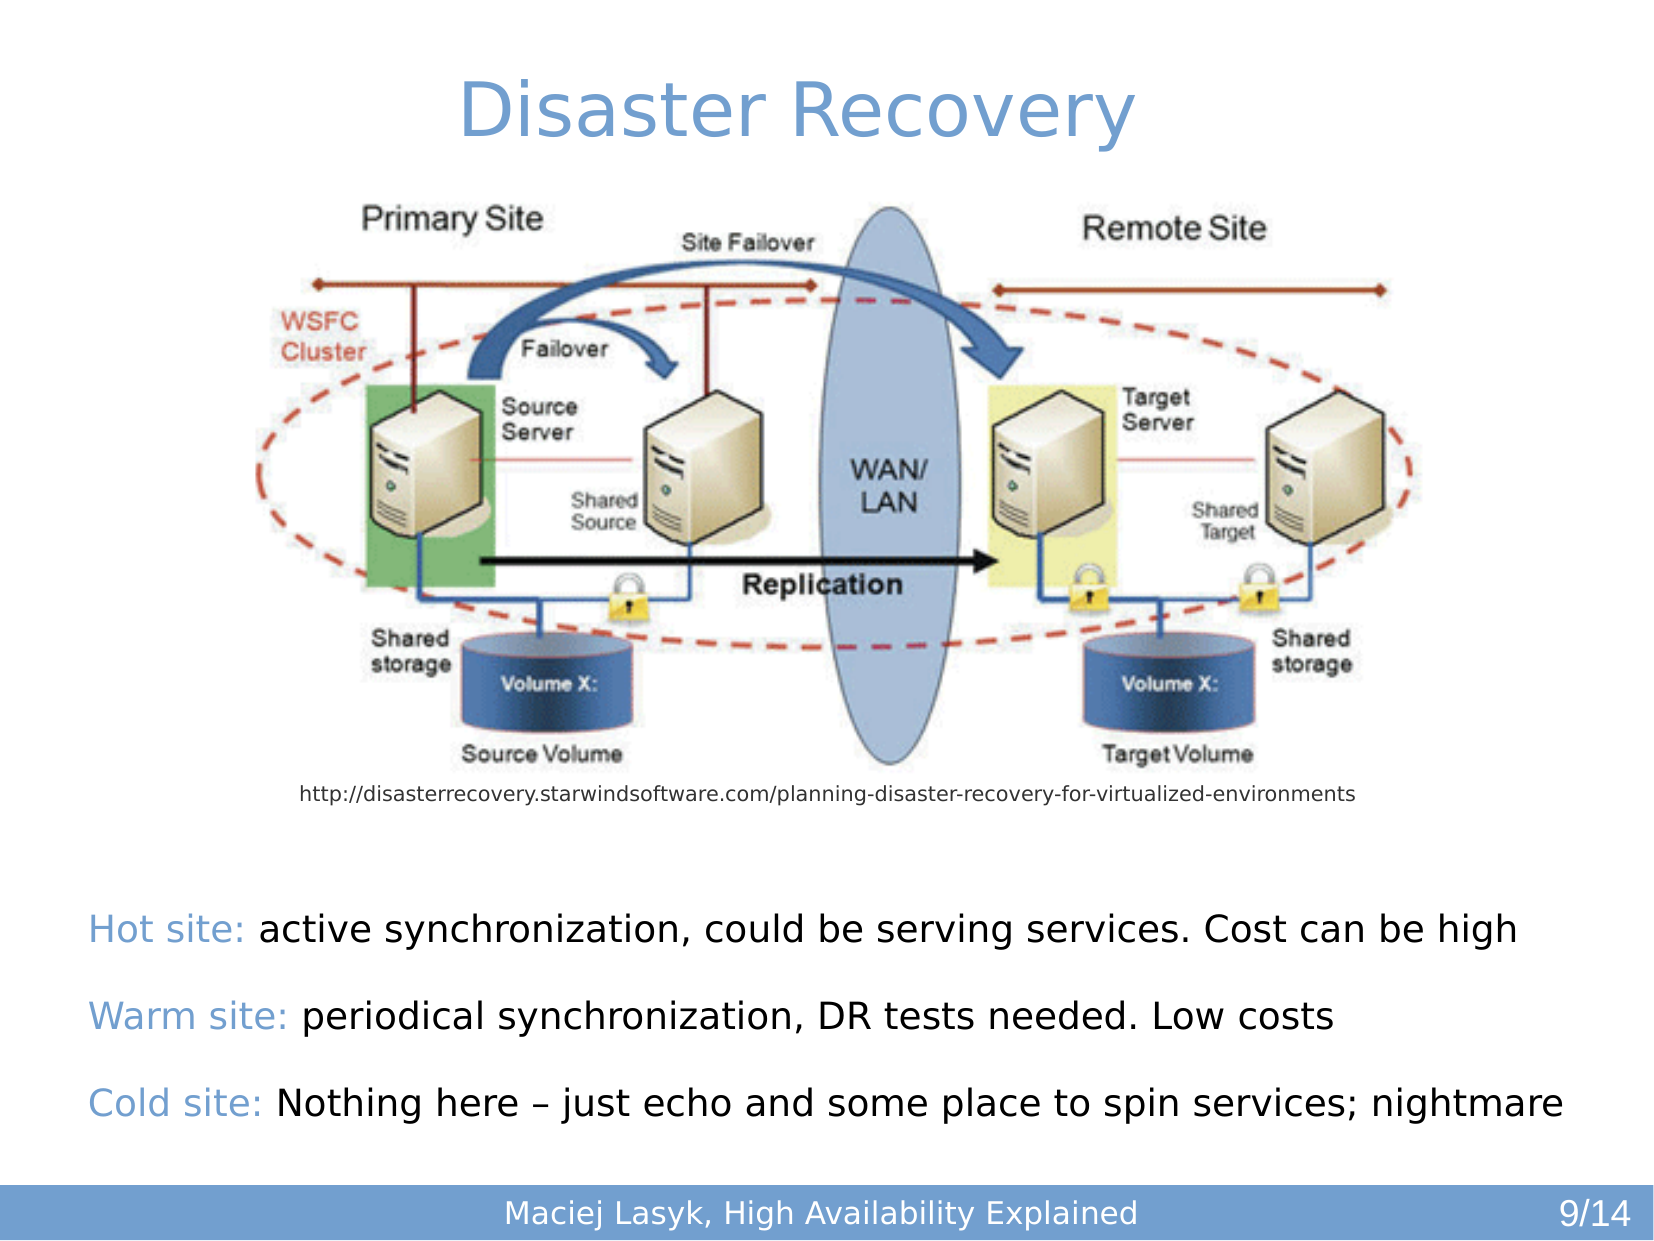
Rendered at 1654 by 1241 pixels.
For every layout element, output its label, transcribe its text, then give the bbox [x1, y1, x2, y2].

text_box [0, 1185, 1533, 1241]
text_box [1647, 1185, 1654, 1241]
picture [197, 174, 1456, 790]
text_box Hot site: active synchronization, could be serving services. Cost can be high Warm site: periodical synchronization, DR tests needed. Low costs Cold site: Nothing here – just echo and some place to spin services; nightmare [73, 900, 1581, 1133]
text_box Maciej Lasyk, High Availability Explained [489, 1188, 1165, 1240]
text_box http://disasterrecovery.starwindsoftware.com/planning-disaster-recovery-for-virtualized-environments [284, 774, 1370, 814]
text_box 9/14 [1533, 1185, 1647, 1241]
text_box Disaster Recovery [442, 60, 1153, 163]
